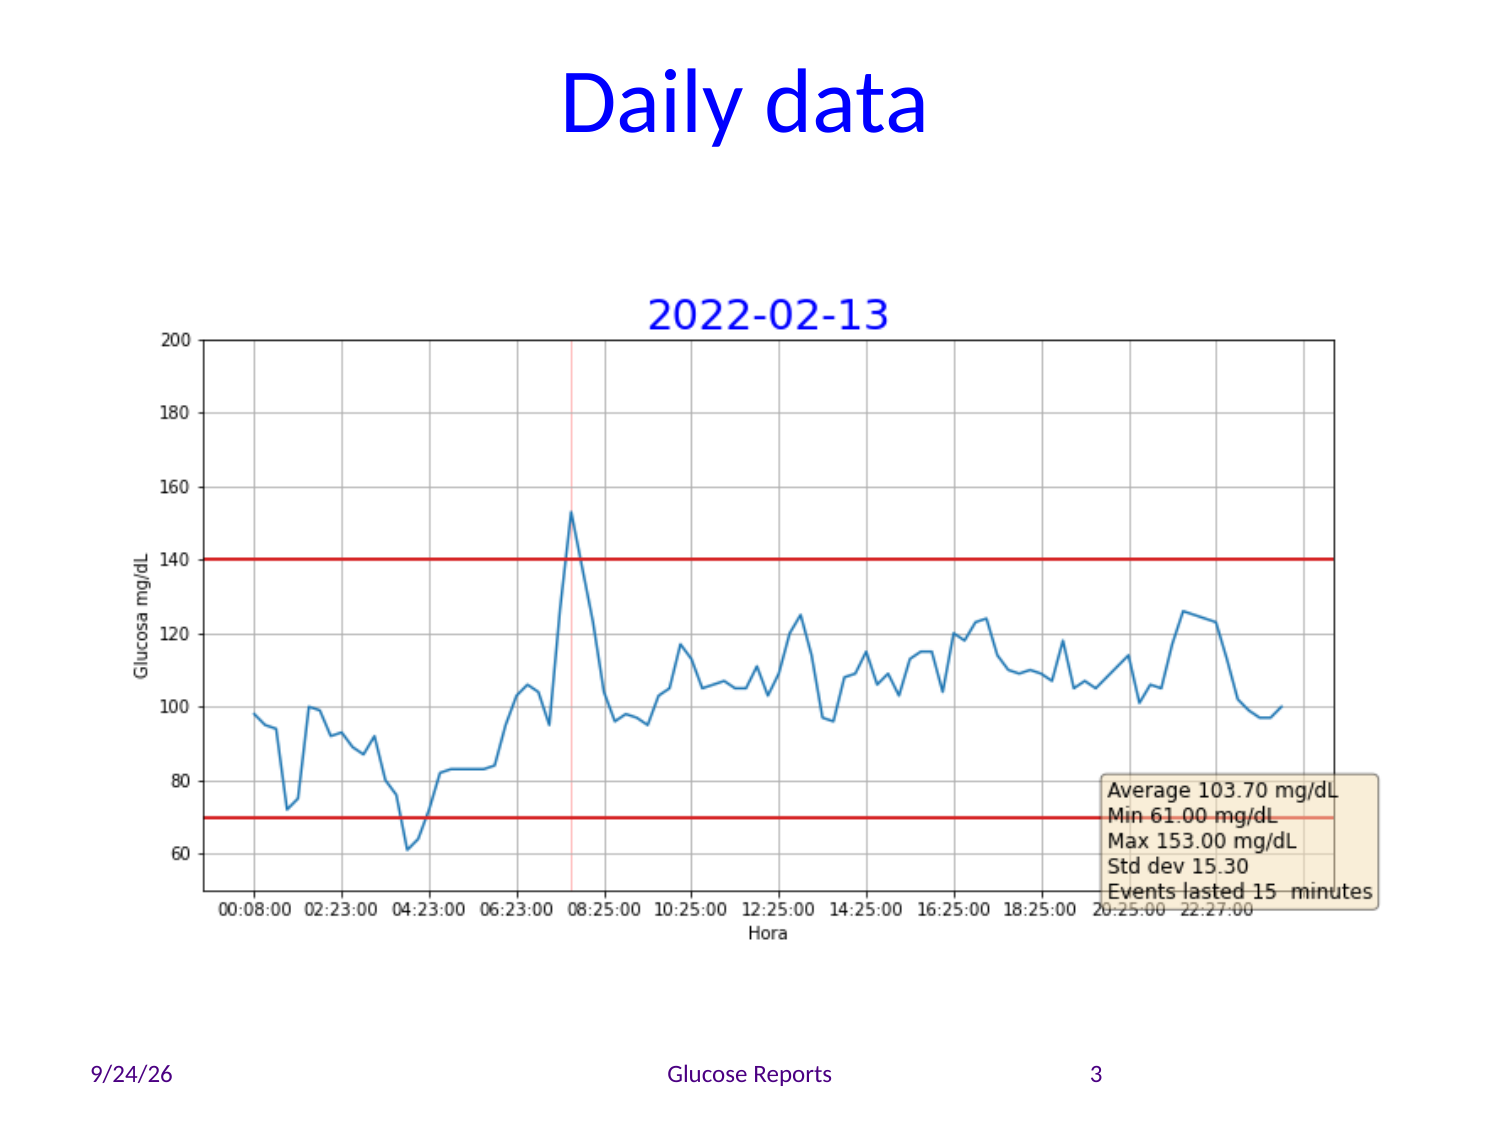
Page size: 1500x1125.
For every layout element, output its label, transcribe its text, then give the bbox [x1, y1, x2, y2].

title Daily data [75, 2, 1426, 190]
picture [21, 253, 1479, 982]
